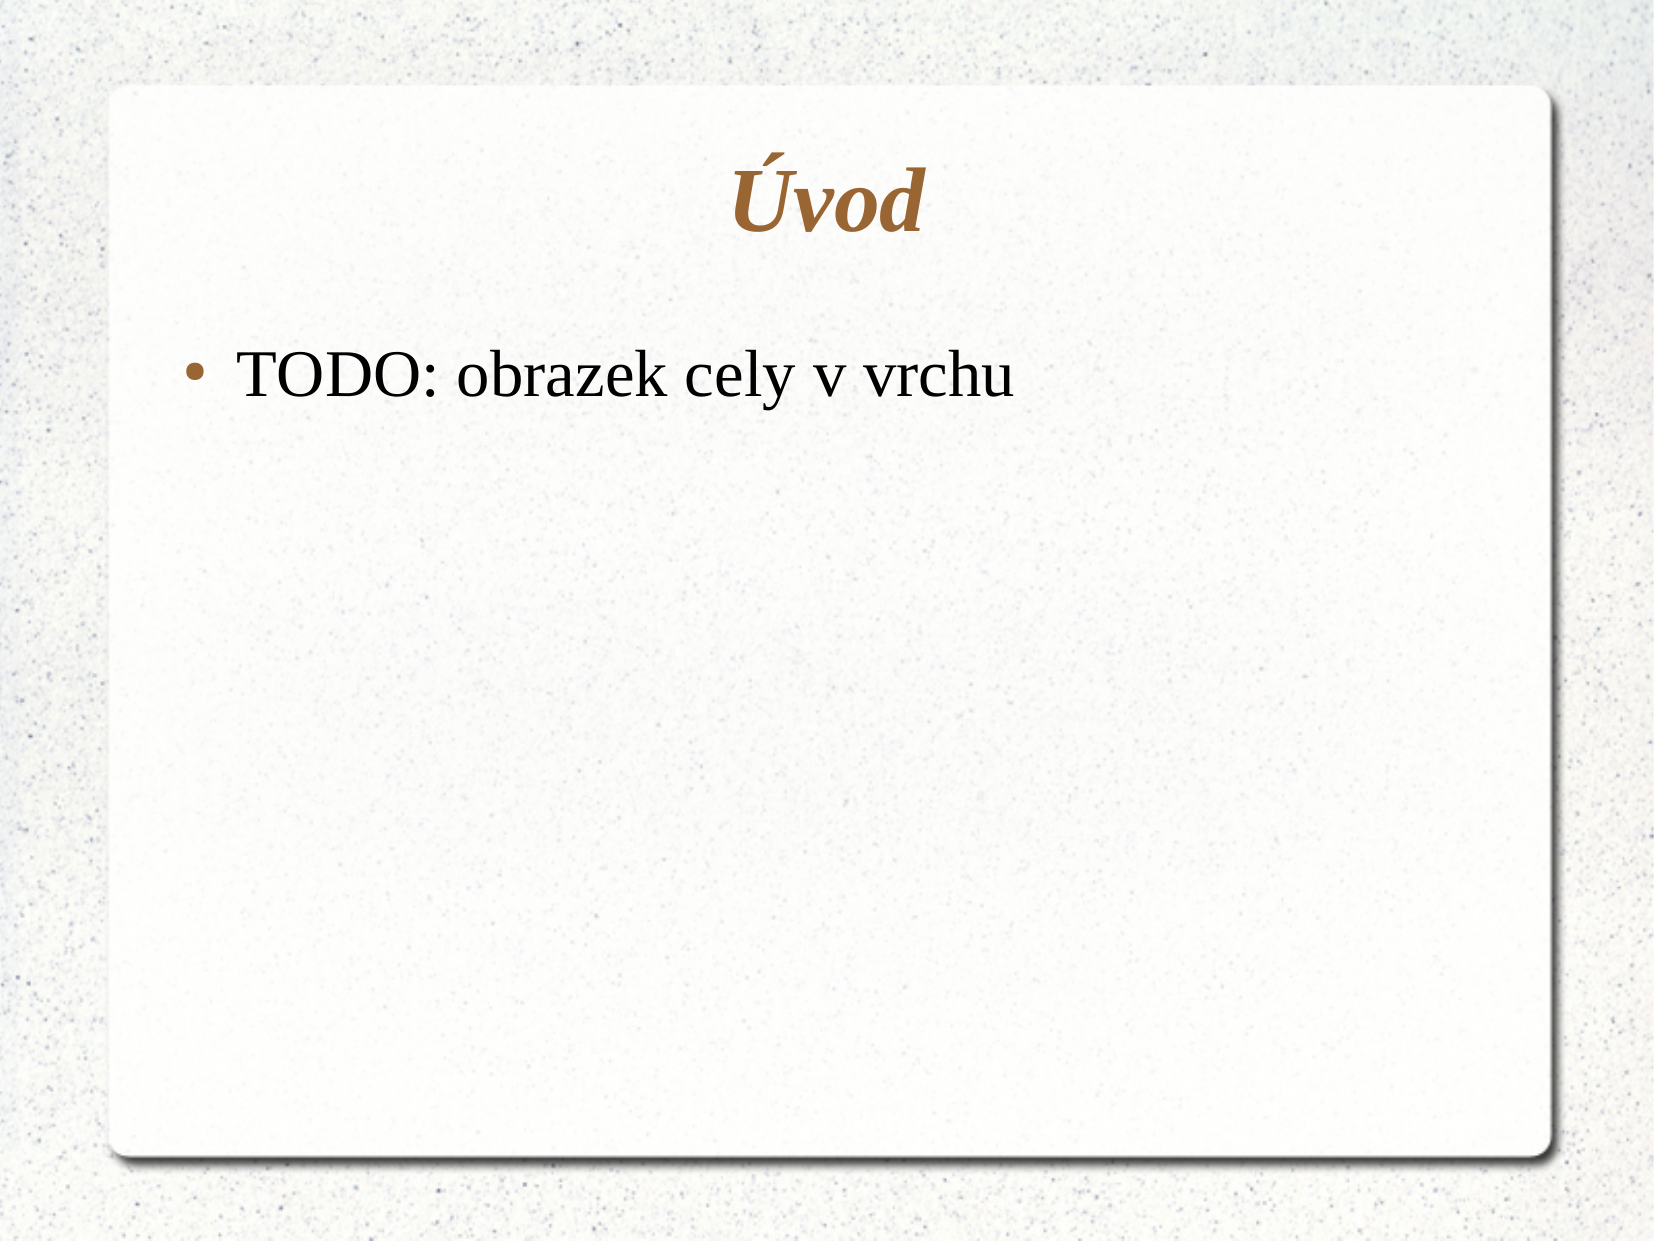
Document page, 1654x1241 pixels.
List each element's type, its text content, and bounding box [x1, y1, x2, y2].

picture [0, 0, 1654, 1241]
title Úvod [118, 96, 1536, 304]
list TODO: obrazek cely v vrchu [147, 336, 1506, 1056]
